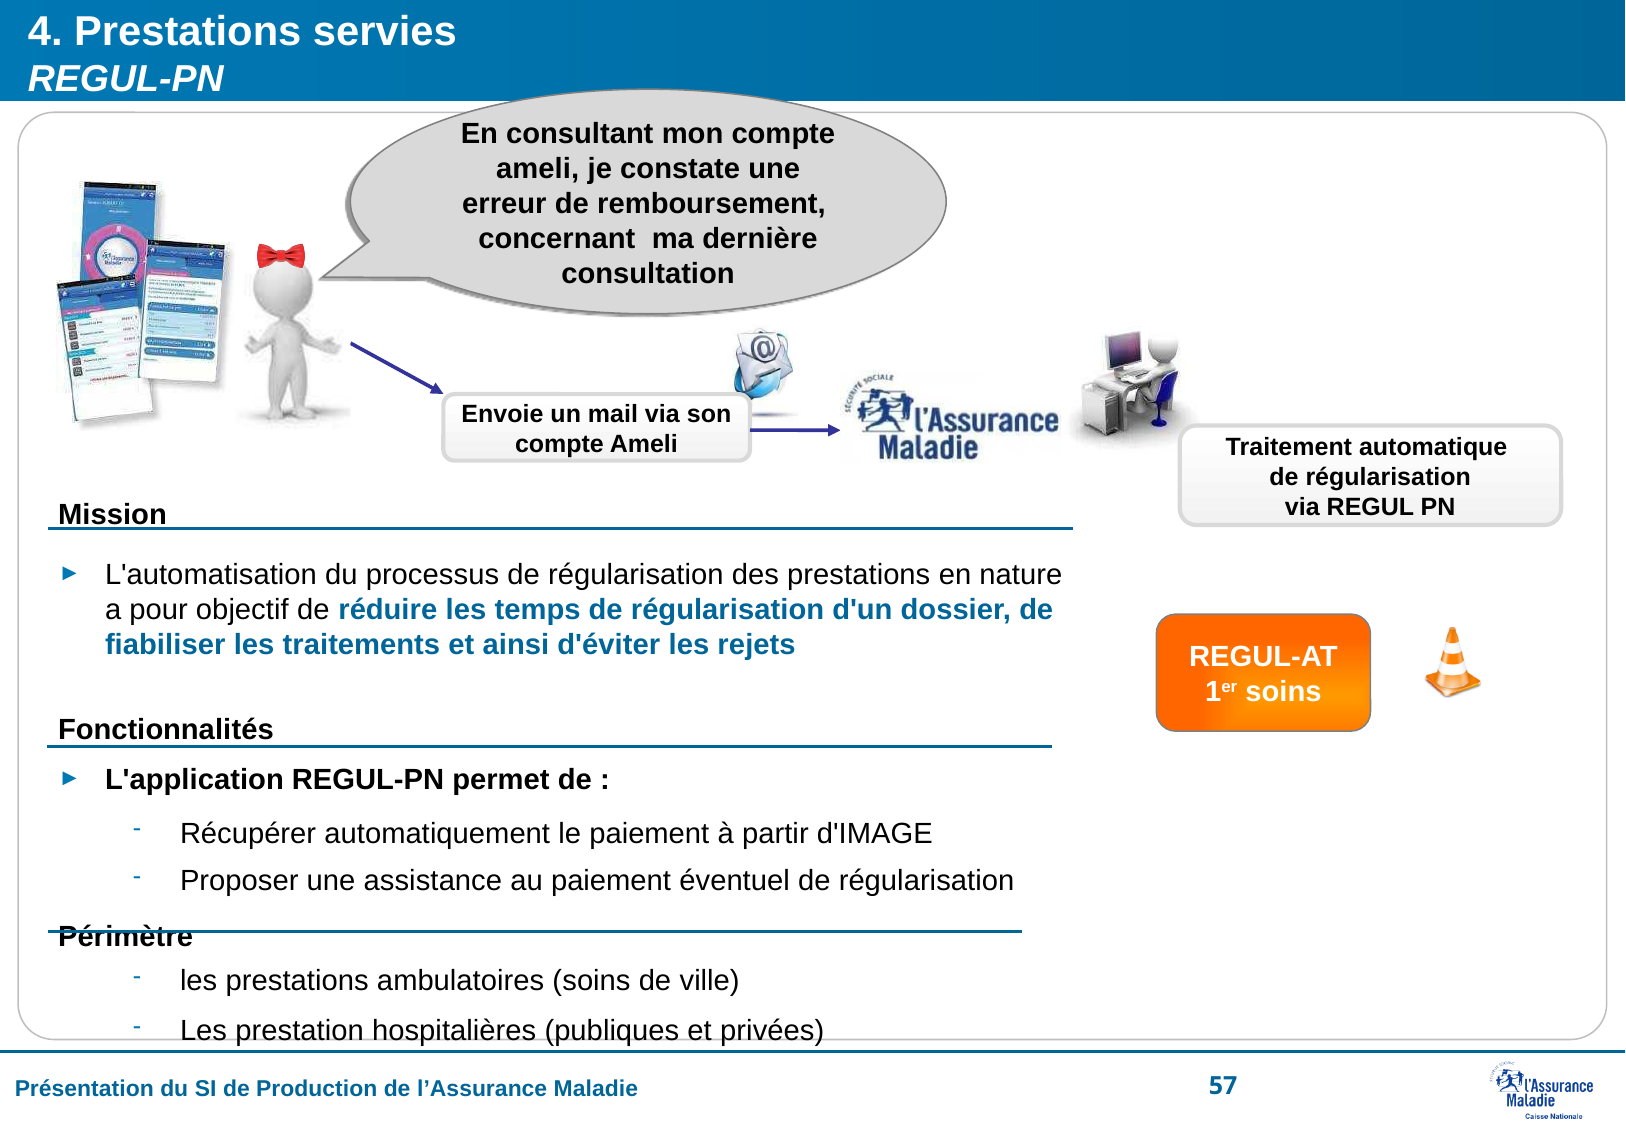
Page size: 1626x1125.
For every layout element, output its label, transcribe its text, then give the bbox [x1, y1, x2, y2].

text_box [315, 209, 369, 312]
picture [1484, 1056, 1595, 1120]
text_box Mission L'automatisation du processus de régularisation des prestations en nature a pour objectif de réduire les temps de régularisation d'un dossier, de fiabiliser les traitements et ainsi d'éviter les rejets Fonctionnalités L'application REGUL-PN permet de : Récupérer automatiquement le paiement à partir d'IMAGE Proposer une assistance au paiement éventuel de régularisation Périmètre les prestations ambulatoires (soins de ville) Les prestation hospitalières (publiques et privées) [58, 430, 1092, 1047]
text_box En consultant mon compte ameli, je constate une erreur de remboursement, concernant ma dernière consultation [322, 89, 947, 314]
picture [56, 181, 351, 431]
text_box REGUL-AT 1er soins [1156, 614, 1371, 732]
picture [717, 319, 812, 422]
picture [840, 318, 1200, 454]
picture [1413, 623, 1492, 702]
title 4. Prestations servies REGUL-PN [12, 3, 1595, 99]
text_box Envoie un mail via son compte Ameli [443, 394, 750, 430]
text_box Traitement automatique de régularisation via REGUL PN [1179, 425, 1562, 526]
